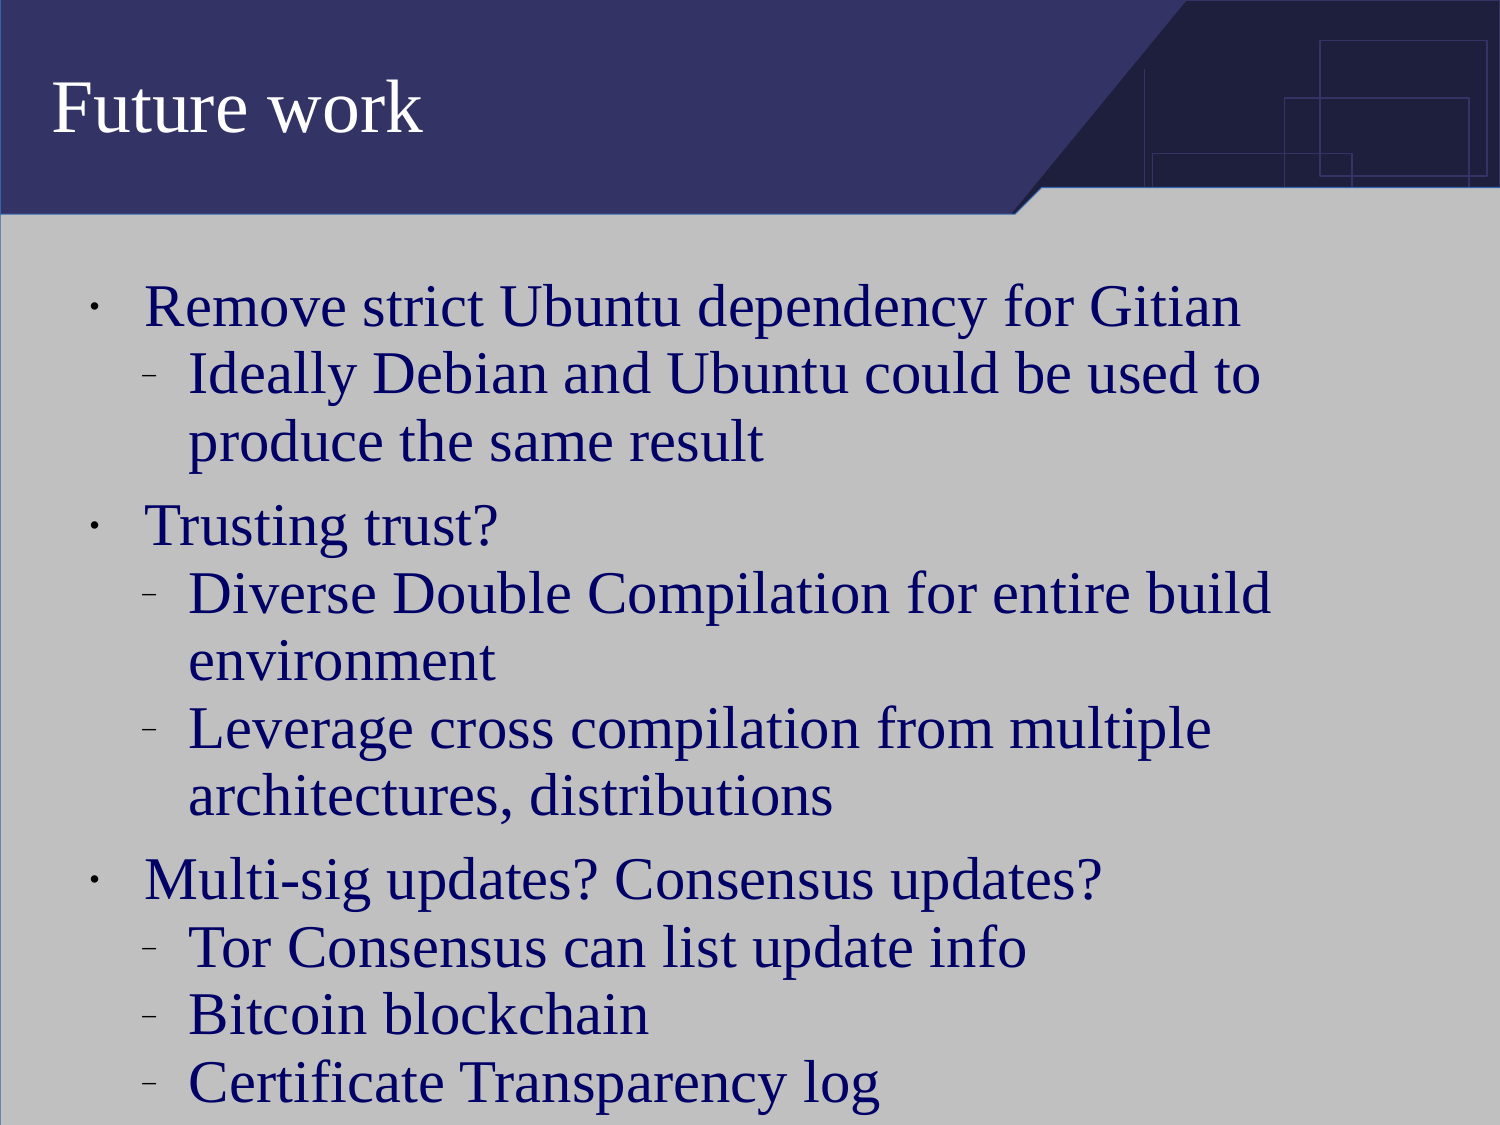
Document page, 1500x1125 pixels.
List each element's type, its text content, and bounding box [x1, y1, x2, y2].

text_box Remove strict Ubuntu dependency for Gitian Ideally Debian and Ubuntu could be used to produce the same result Trusting trust? Diverse Double Compilation for entire build environment Leverage cross compilation from multiple architectures, distributions Multi-sig updates? Consensus updates? Tor Consensus can list update info Bitcoin blockchain Certificate Transparency log [75, 264, 1456, 1123]
text_box Future work [0, 57, 1276, 157]
